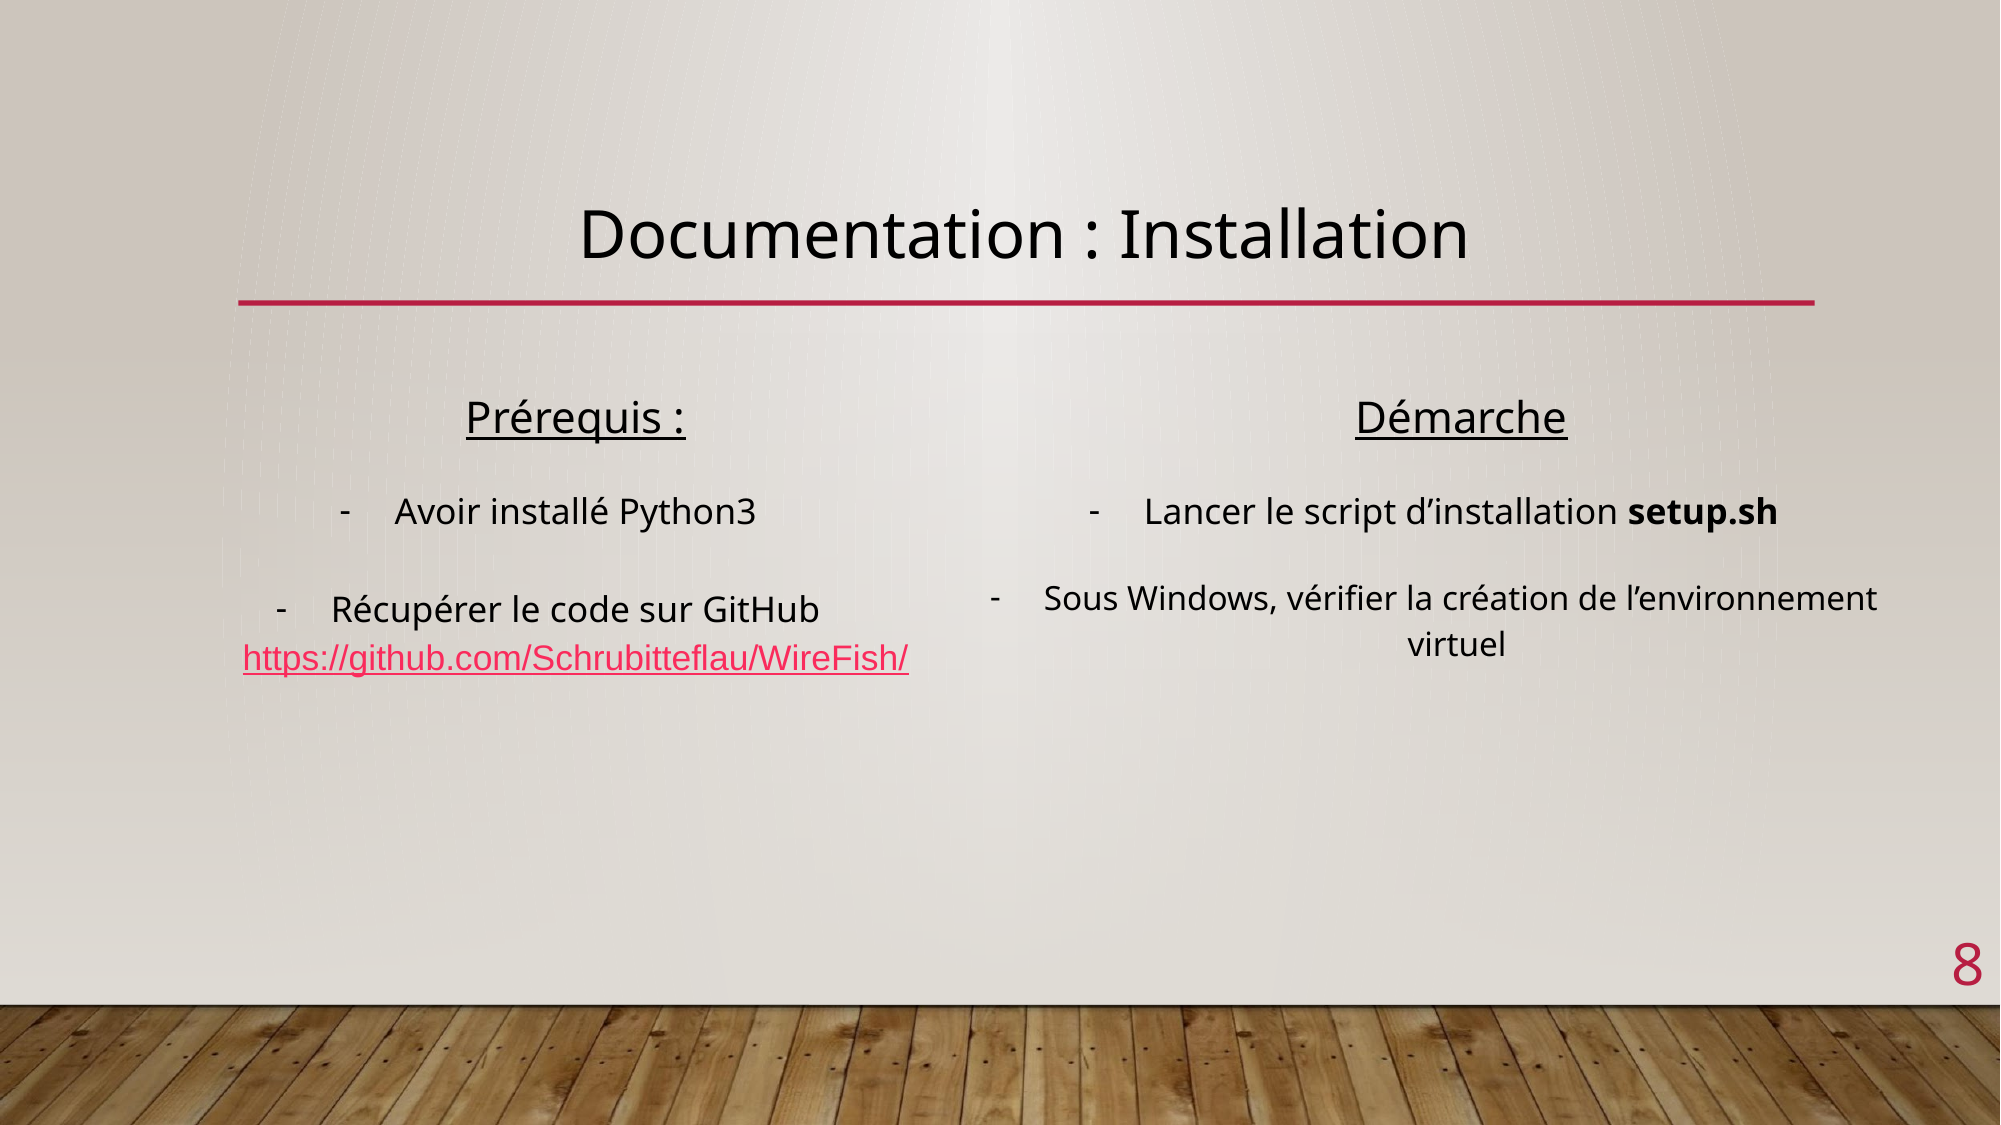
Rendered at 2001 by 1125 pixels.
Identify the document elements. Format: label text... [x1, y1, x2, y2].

list Prérequis : Avoir installé Python3 Récupérer le code sur GitHub https://github.com/Schrubitteflau/WireFish/ [32, 374, 918, 680]
list Démarche Lancer le script d’installation setup.sh Sous Windows, vérifier la création de l’environnement virtuel [918, 374, 1930, 680]
picture [0, 1005, 2000, 1125]
slide_number <number> [1866, 920, 2000, 1003]
title Documentation : Installation [238, 193, 1814, 297]
